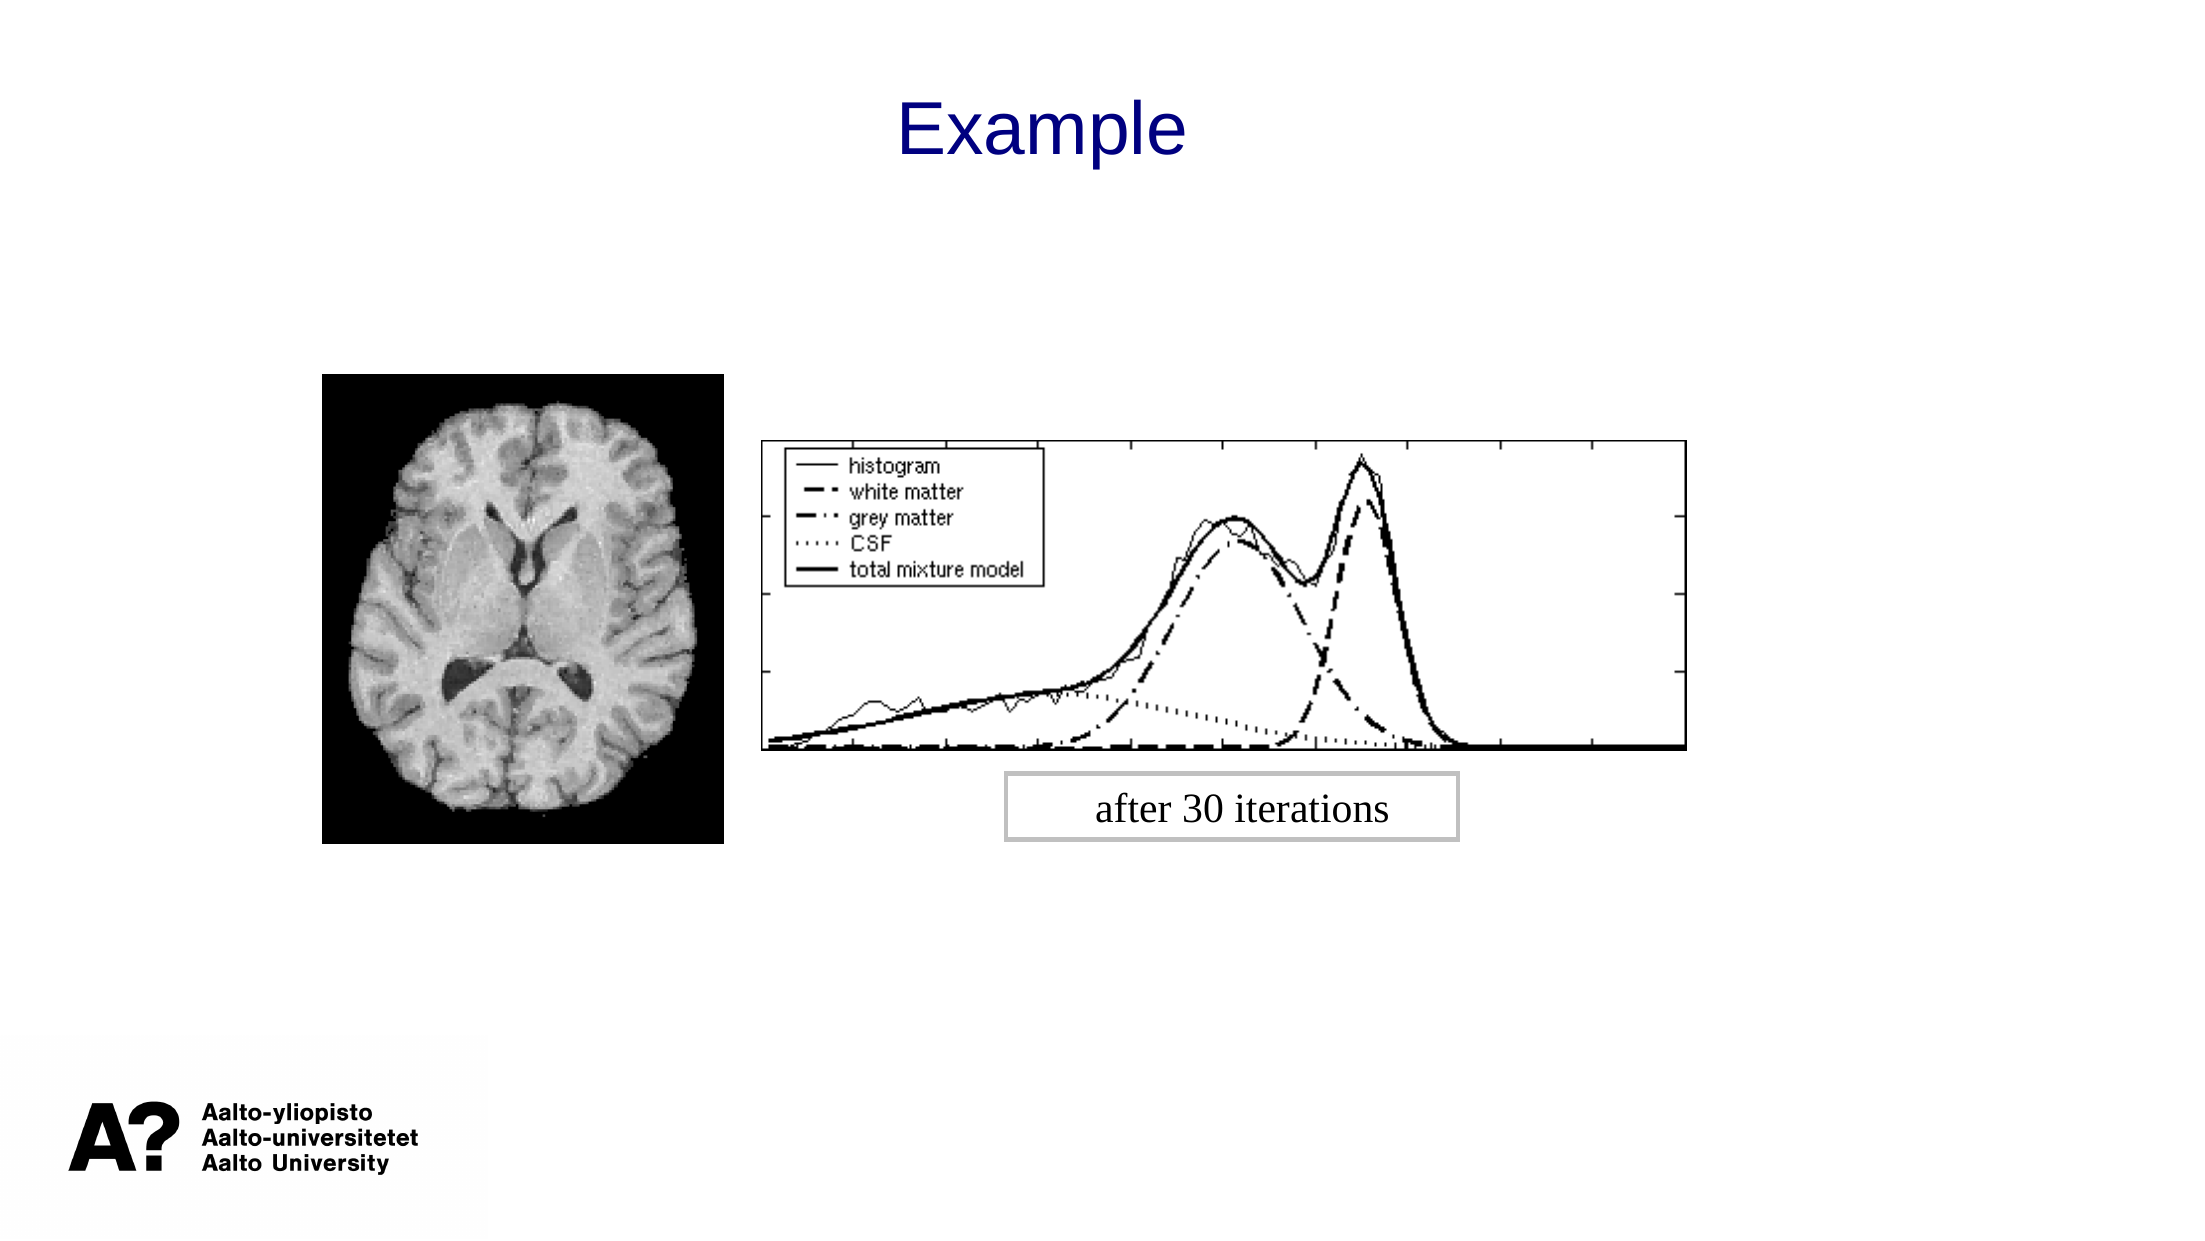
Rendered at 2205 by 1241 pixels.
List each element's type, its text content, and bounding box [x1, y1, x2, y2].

picture [322, 374, 724, 845]
title Example [386, 65, 1699, 179]
picture [761, 440, 1687, 751]
text_box after 30 iterations [1006, 773, 1459, 840]
picture [0, 1035, 488, 1239]
